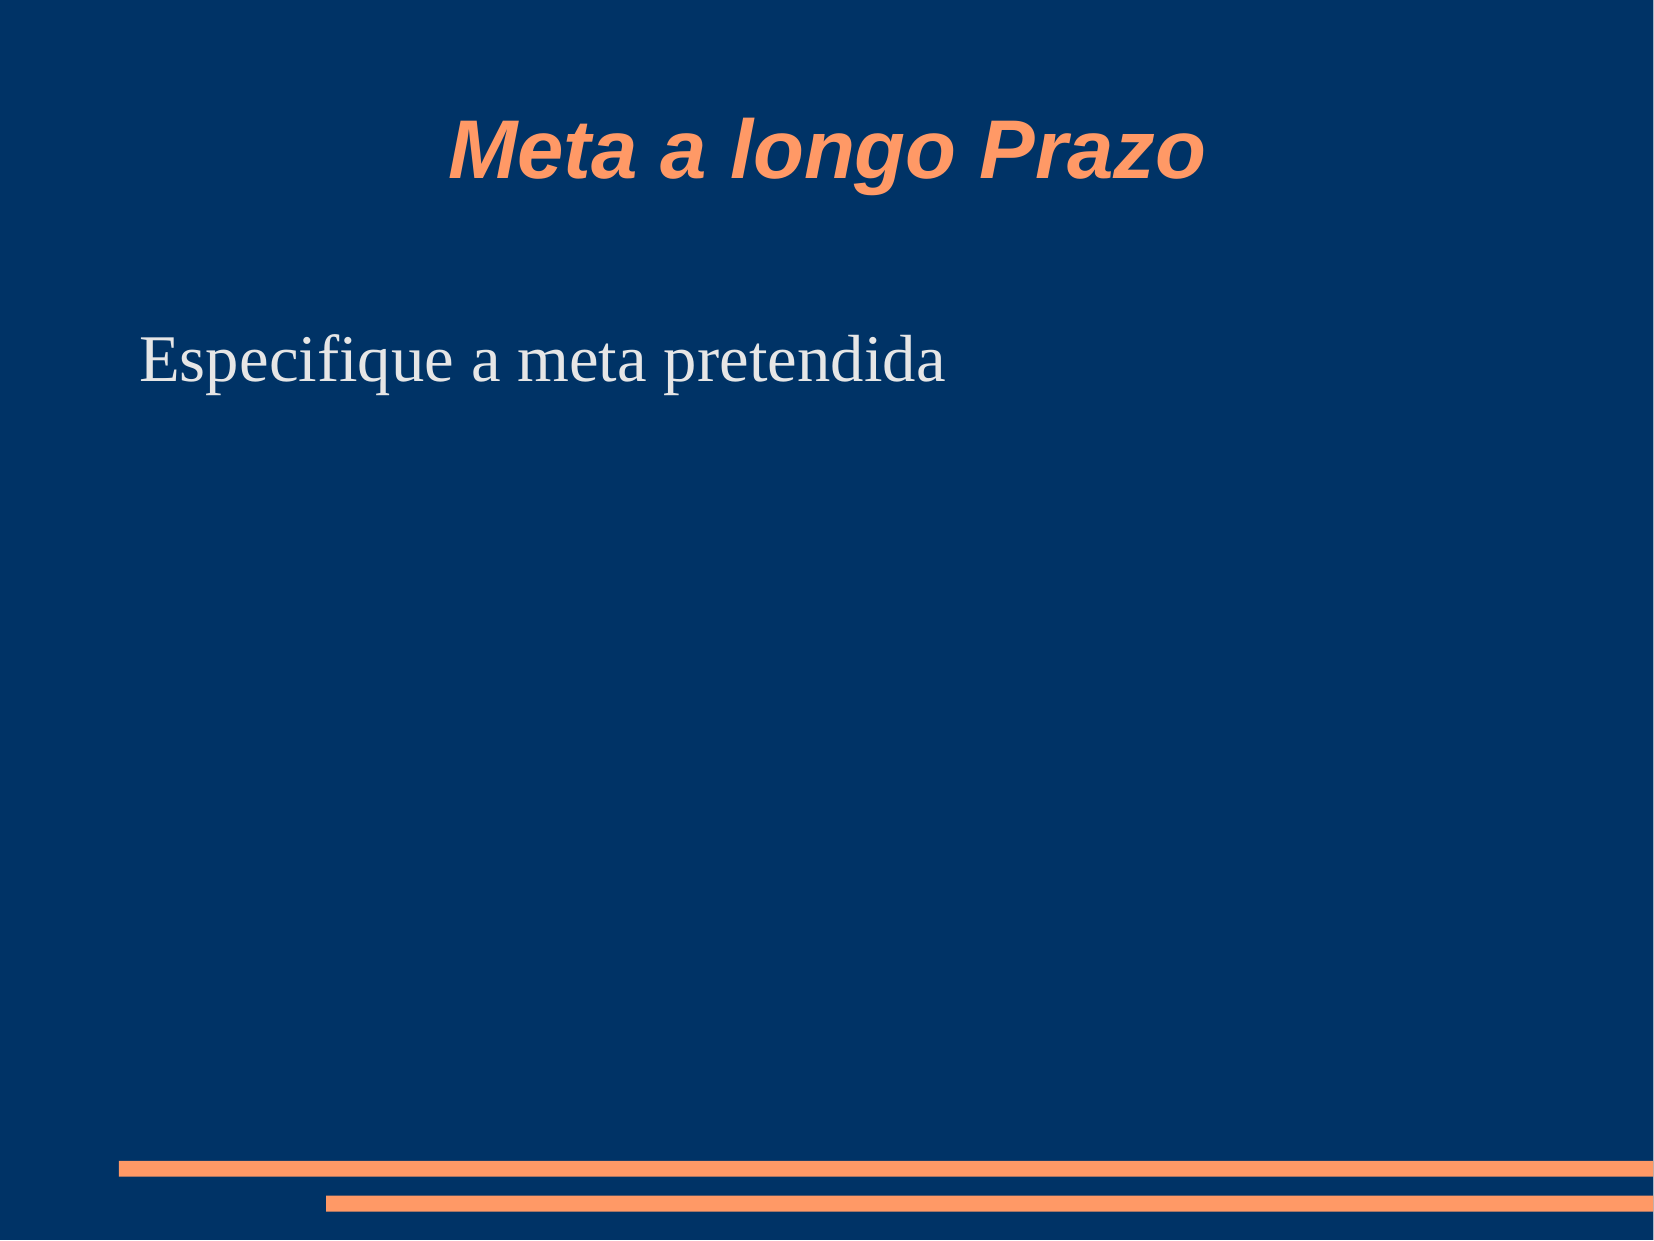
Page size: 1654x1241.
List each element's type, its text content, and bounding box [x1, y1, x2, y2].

title Meta a longo Prazo [121, 46, 1534, 254]
list Especifique a meta pretendida [121, 322, 1561, 1132]
